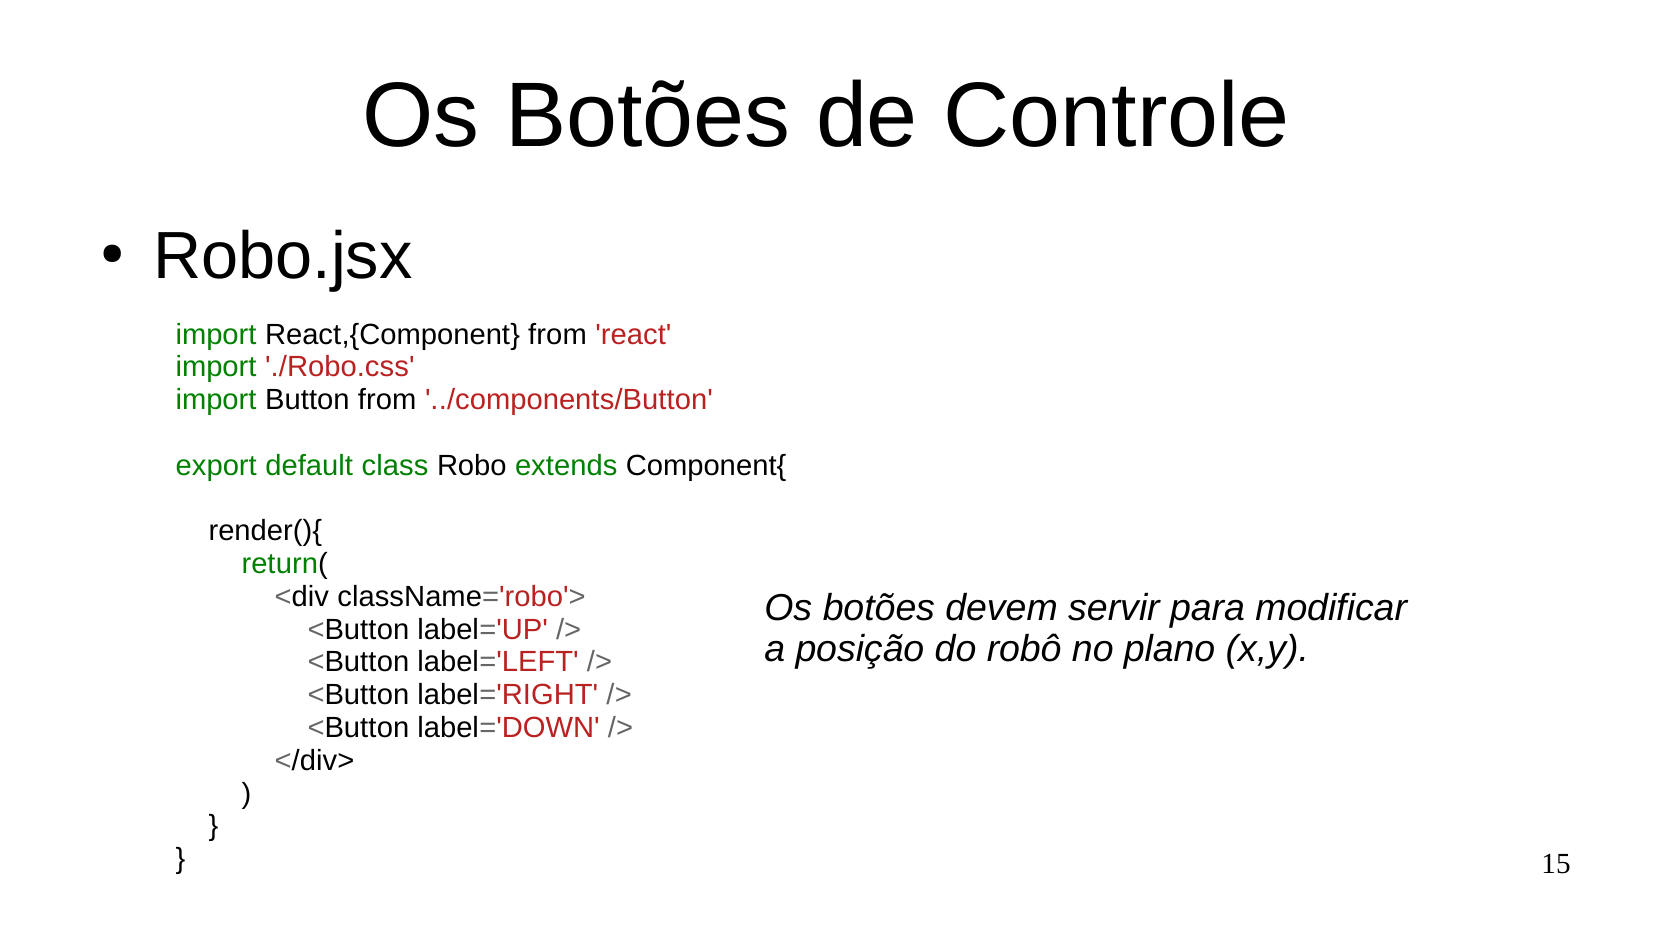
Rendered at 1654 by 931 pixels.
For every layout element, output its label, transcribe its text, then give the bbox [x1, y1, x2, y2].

list Robo.jsx [82, 217, 1571, 758]
text_box import React,{Component} from 'react' import './Robo.css' import Button from '../components/Button' export default class Robo extends Component{ render(){ return( <div className='robo'> <Button label='UP' /> <Button label='LEFT' /> <Button label='RIGHT' /> <Button label='DOWN' /> </div> ) } } [160, 310, 1185, 883]
text_box Os botões devem servir para modificar a posição do robô no plano (x,y). [749, 578, 1423, 678]
title Os Botões de Controle [82, 37, 1571, 193]
